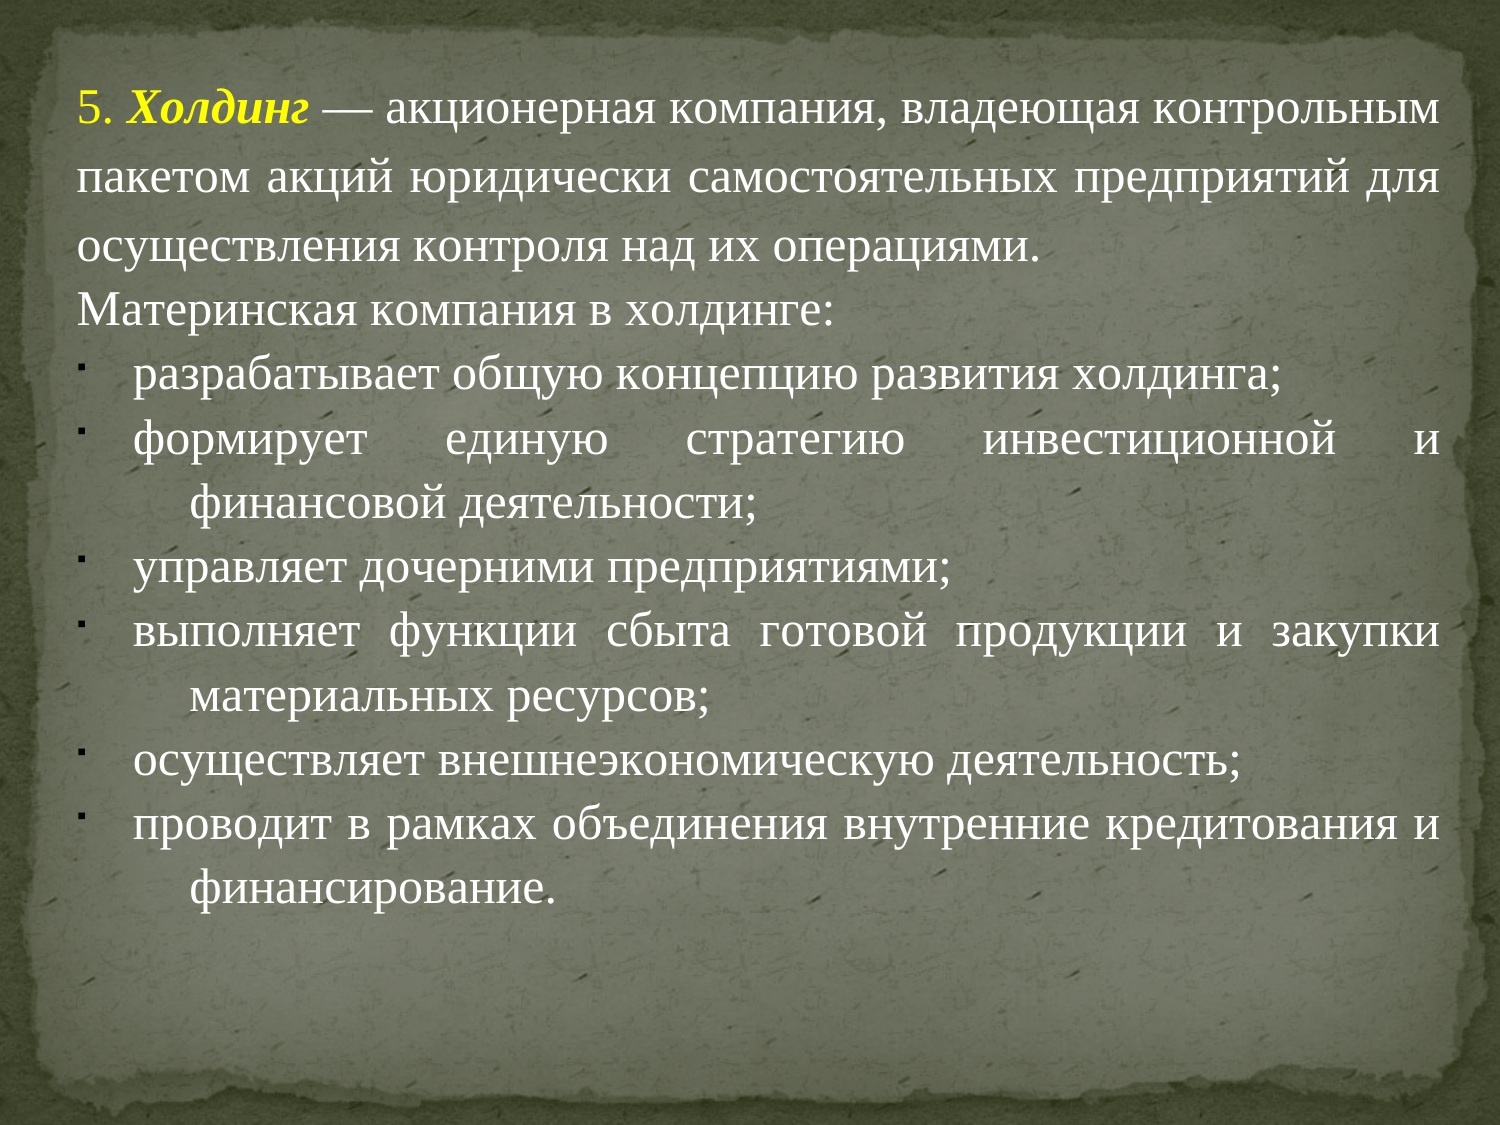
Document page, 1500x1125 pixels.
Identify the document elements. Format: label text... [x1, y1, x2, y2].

text_box 5. Холдинг — акционерная компания, владеющая контрольным пакетом акций юридически самостоятельных предприятий для осуществления контроля над их операциями. Материнская компания в холдинге: разрабатывает общую концепцию развития холдинга; формирует единую стратегию инвестиционной и финансовой деятельности; управляет дочерними предприятиями; выполняет функции сбыта готовой продукции и закупки материальных ресурсов; осуществляет внешнеэкономическую деятельность; проводит в рамках объединения внутренние кредитования и финансирование. [62, 57, 1456, 921]
